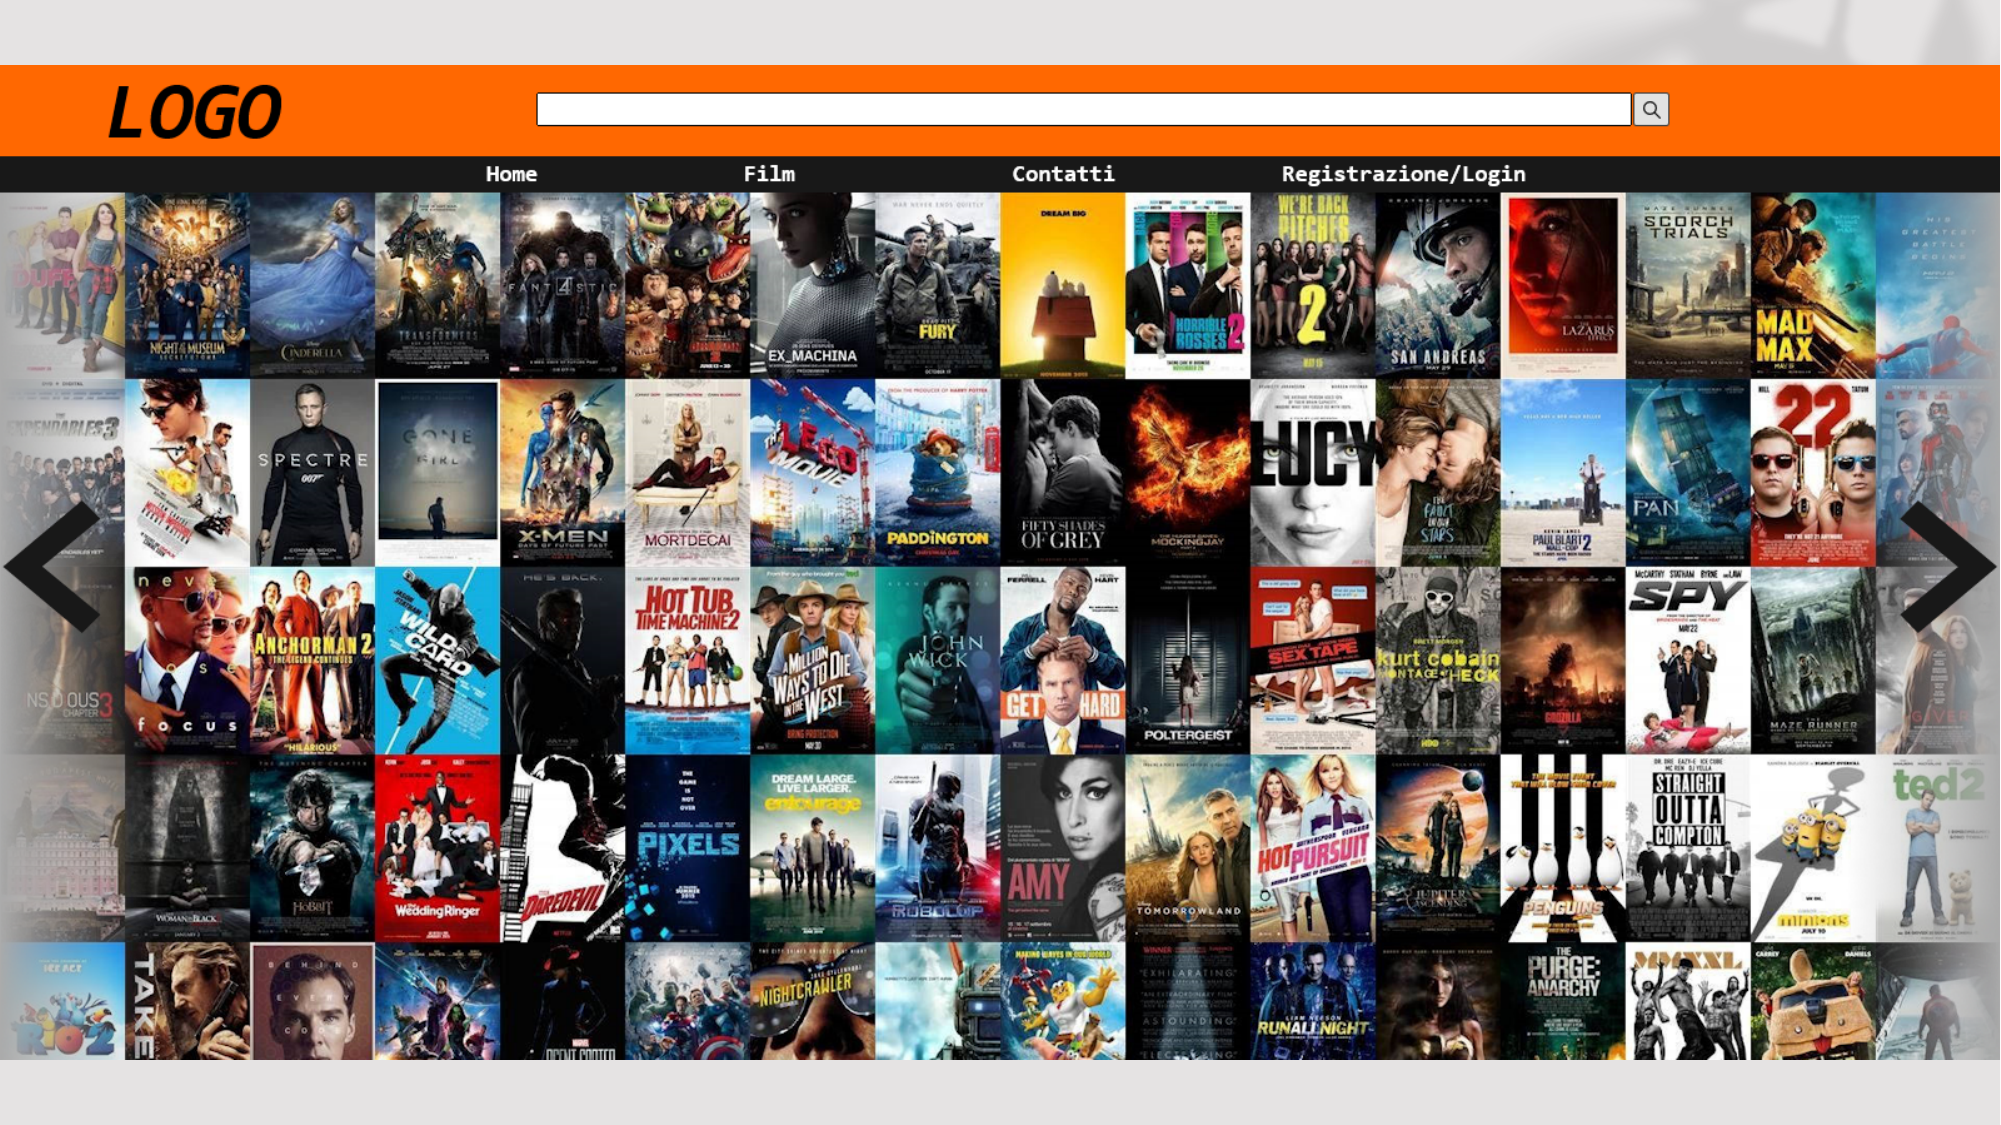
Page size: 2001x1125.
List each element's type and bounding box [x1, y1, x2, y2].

picture [0, 65, 2000, 1060]
